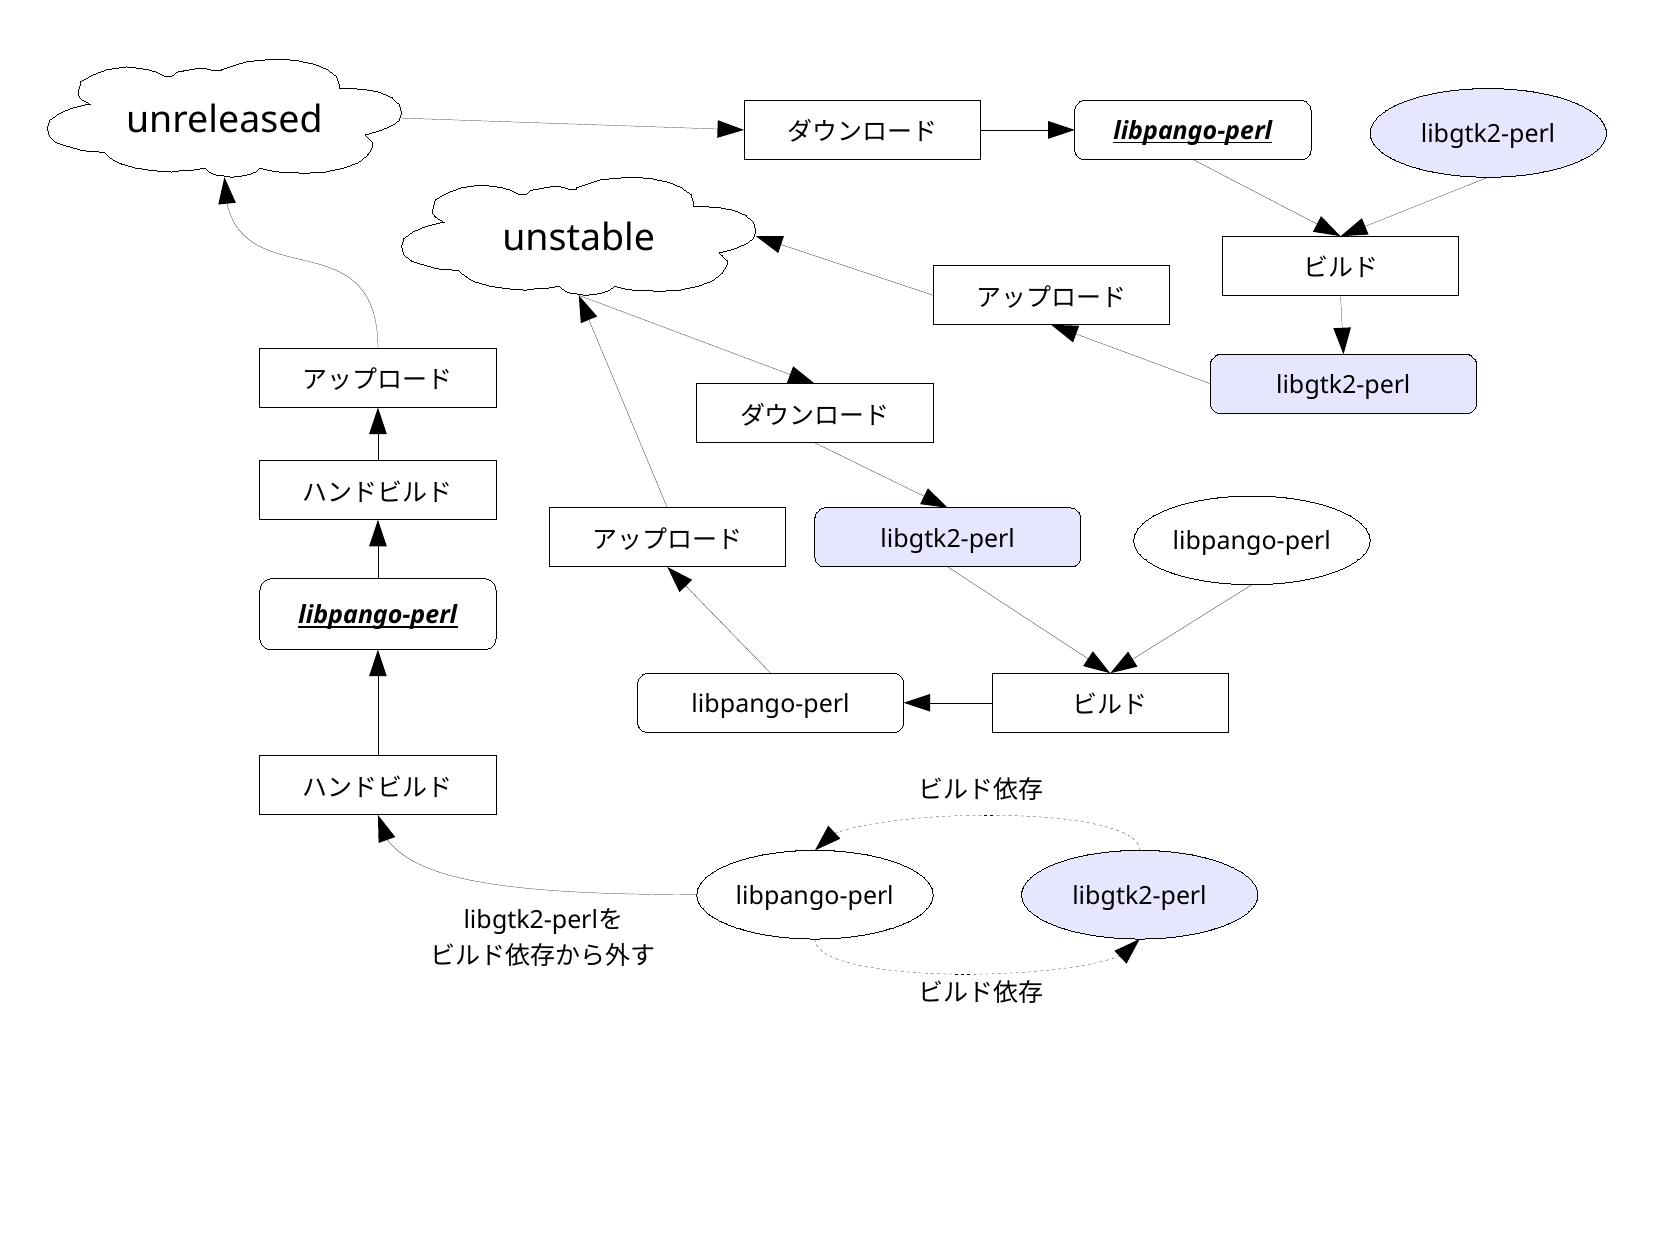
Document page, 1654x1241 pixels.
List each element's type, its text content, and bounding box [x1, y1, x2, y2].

text_box ハンドビルド [259, 755, 497, 815]
text_box libpango-perl [1133, 496, 1371, 585]
text_box ビルド依存 [903, 761, 1064, 825]
text_box アップロード [259, 348, 497, 408]
text_box ダウンロード [744, 100, 981, 160]
text_box libpango-perl [696, 850, 934, 940]
text_box libgtk2-perl [1021, 850, 1258, 940]
text_box unstable [401, 177, 756, 296]
text_box ビルド [1222, 236, 1459, 296]
text_box libpango-perl [1074, 100, 1312, 160]
text_box アップロード [933, 265, 1170, 325]
text_box libgtk2-perl [814, 507, 1081, 567]
text_box ビルド依存 [903, 964, 1064, 1028]
text_box ダウンロード [696, 383, 934, 443]
text_box libgtk2-perlを ビルド依存から外す [395, 891, 691, 981]
text_box libgtk2-perl [1210, 354, 1477, 414]
text_box libgtk2-perl [1370, 88, 1607, 178]
text_box libpango-perl [259, 578, 497, 650]
text_box unreleased [47, 59, 402, 178]
text_box アップロード [549, 507, 786, 567]
text_box libpango-perl [637, 673, 904, 733]
text_box ハンドビルド [259, 460, 497, 520]
text_box ビルド [992, 673, 1229, 733]
